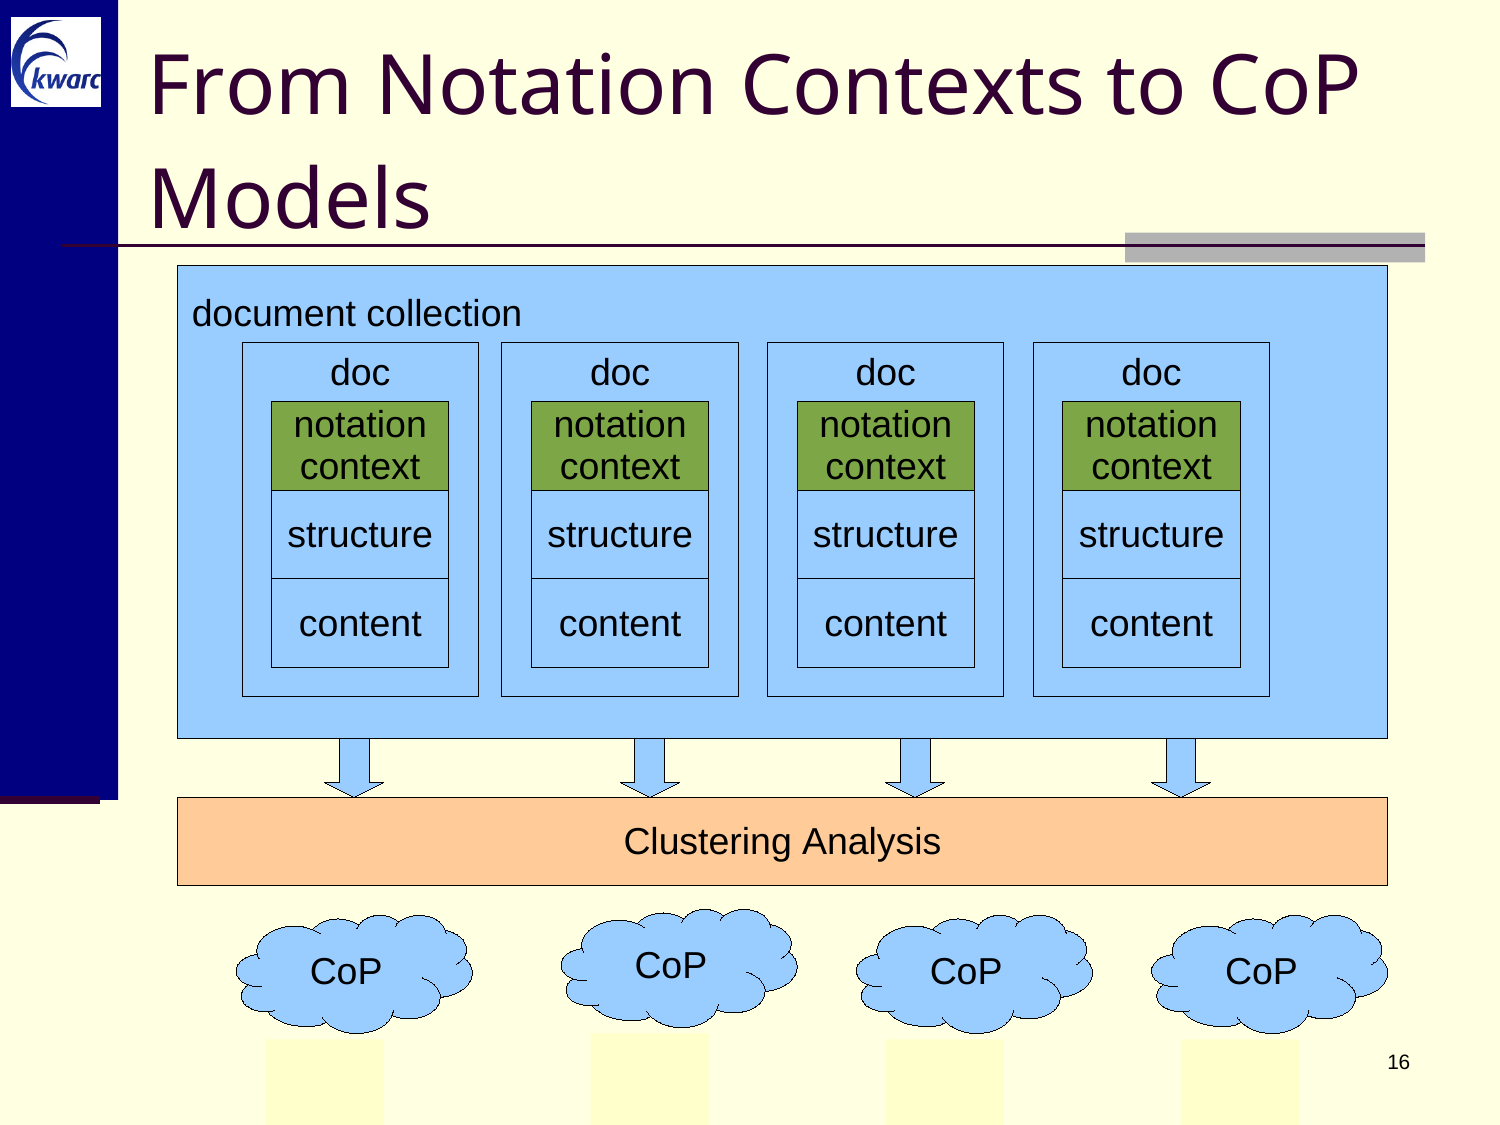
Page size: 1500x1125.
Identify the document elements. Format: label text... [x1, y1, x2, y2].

text_box CoP [236, 915, 473, 1034]
text_box [1151, 738, 1211, 798]
text_box doc [767, 342, 1004, 697]
title From Notation Contexts to CoP Models [147, 26, 1425, 253]
text_box [885, 1039, 1004, 1125]
text_box structure [271, 491, 449, 578]
text_box content [1062, 578, 1241, 668]
text_box doc [242, 342, 479, 697]
text_box [1181, 1039, 1300, 1125]
text_box [265, 1039, 384, 1125]
text_box [590, 1033, 709, 1125]
text_box Clustering Analysis [177, 797, 1388, 886]
text_box CoP [856, 915, 1093, 1034]
text_box structure [797, 491, 975, 578]
text_box notation context [271, 401, 449, 491]
text_box notation context [531, 401, 709, 491]
text_box structure [531, 491, 709, 578]
picture [11, 17, 101, 107]
text_box structure [1062, 491, 1241, 578]
text_box doc [1033, 342, 1270, 697]
text_box document collection [177, 265, 1388, 739]
text_box notation context [797, 401, 975, 491]
text_box [885, 738, 945, 798]
text_box [324, 738, 384, 798]
text_box doc [501, 342, 739, 697]
text_box content [797, 578, 975, 668]
text_box CoP [561, 909, 798, 1028]
text_box content [531, 578, 709, 668]
text_box content [271, 578, 449, 668]
text_box notation context [1062, 401, 1241, 491]
text_box CoP [1151, 915, 1388, 1034]
text_box [620, 738, 680, 798]
